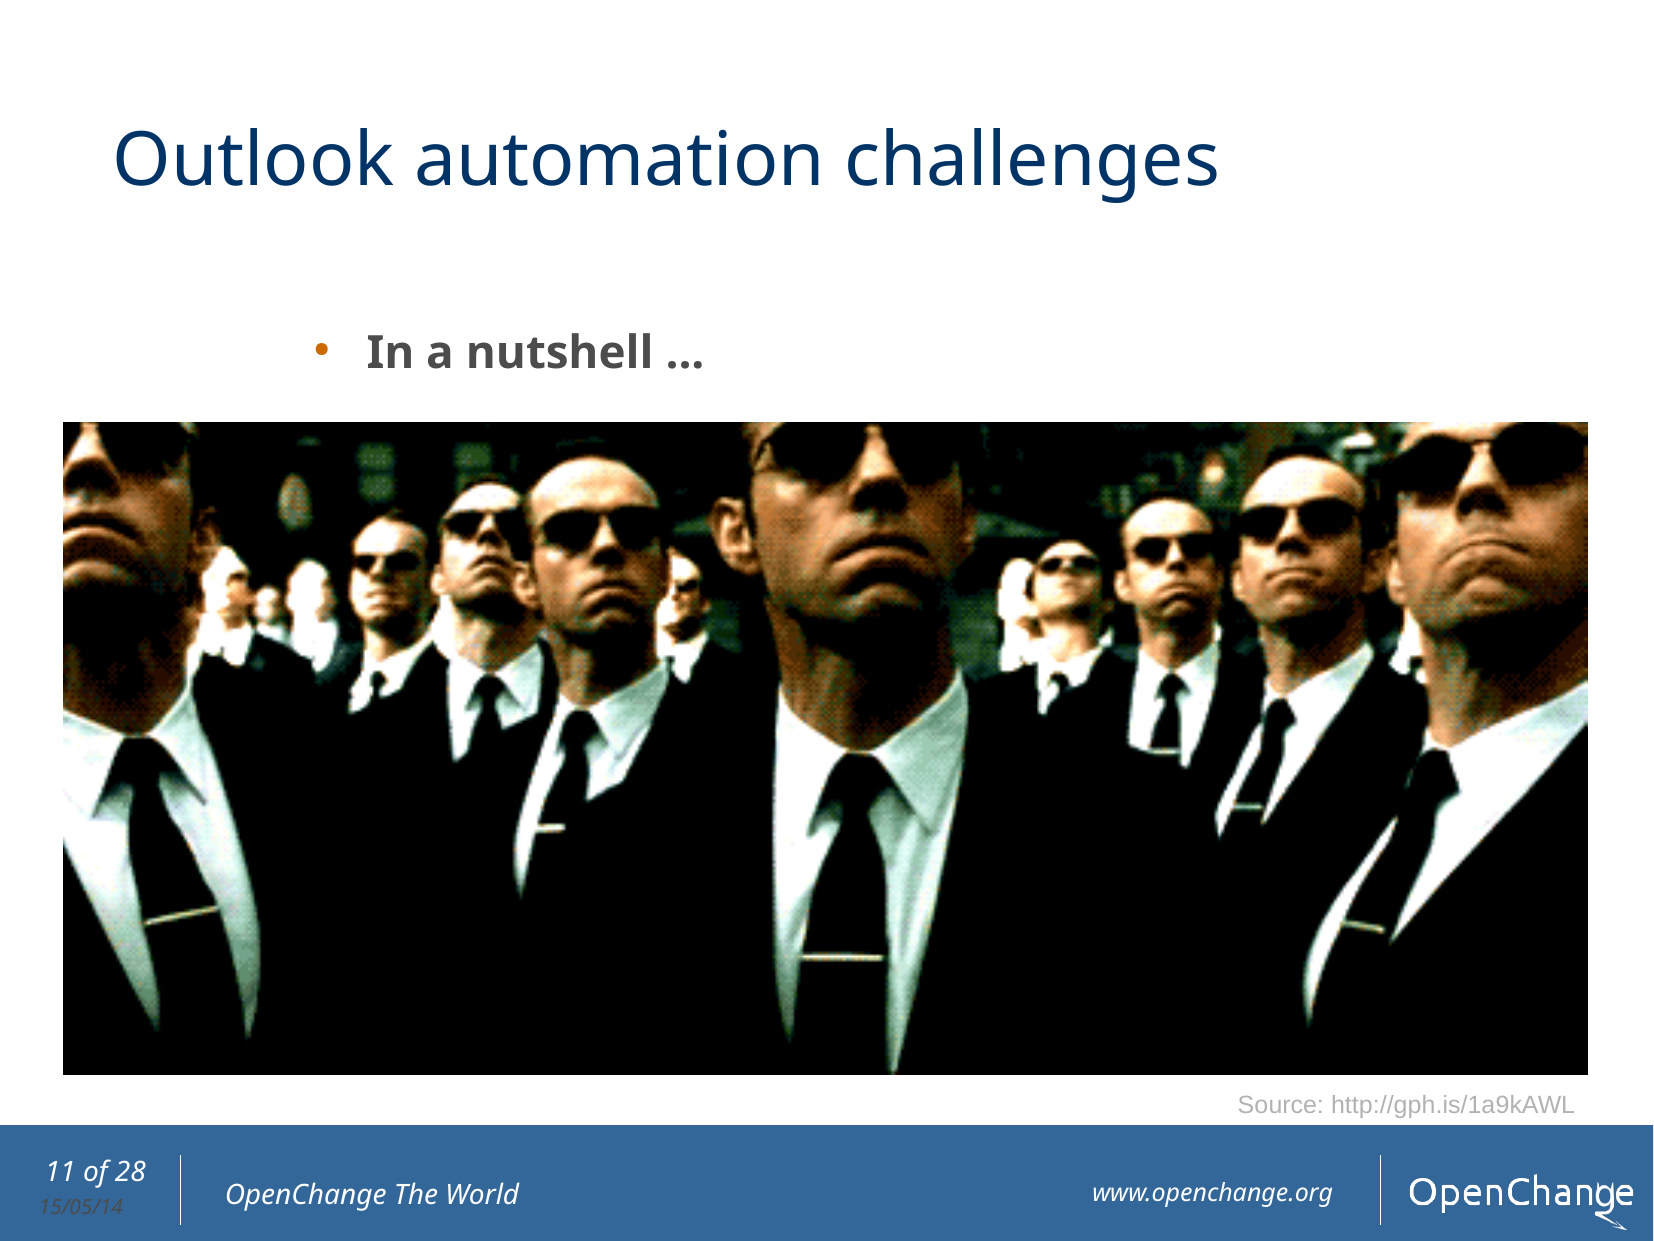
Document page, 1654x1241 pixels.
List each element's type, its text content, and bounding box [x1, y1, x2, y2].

picture [63, 422, 1588, 1075]
text_box Source: http://gph.is/1a9kAWL [995, 1083, 1591, 1127]
list In a nutshell ... [225, 319, 1486, 422]
title Outlook automation challenges [112, 105, 1523, 208]
picture [1407, 1167, 1654, 1230]
